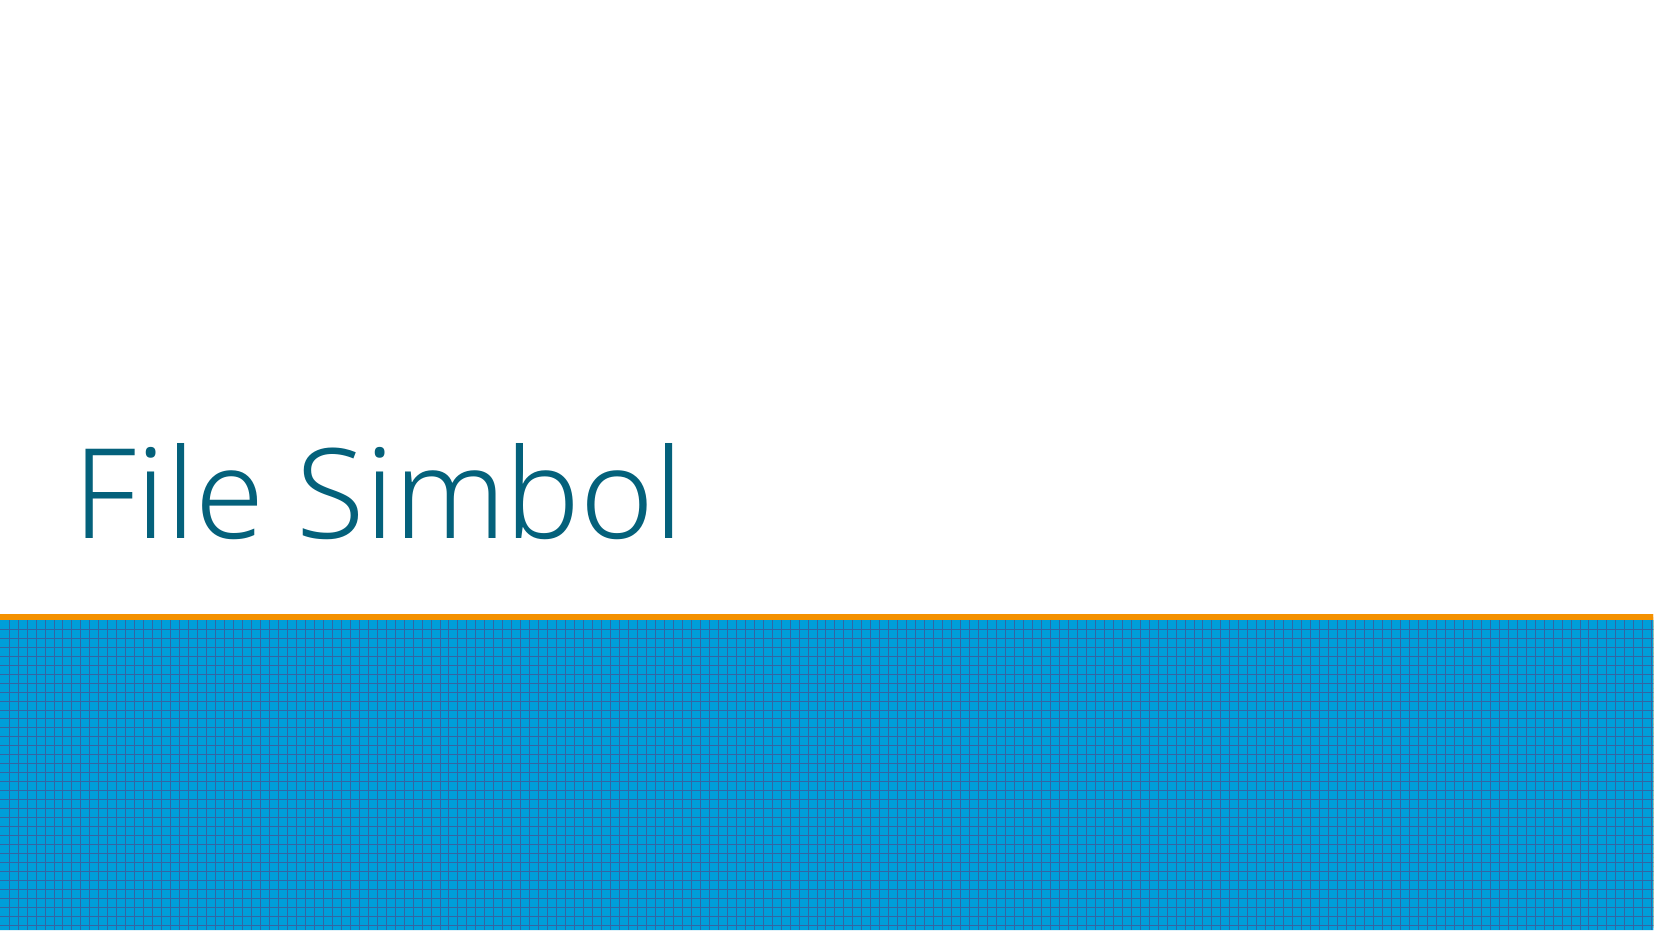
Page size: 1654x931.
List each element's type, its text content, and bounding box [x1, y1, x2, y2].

title File Simbol [73, 44, 1551, 576]
